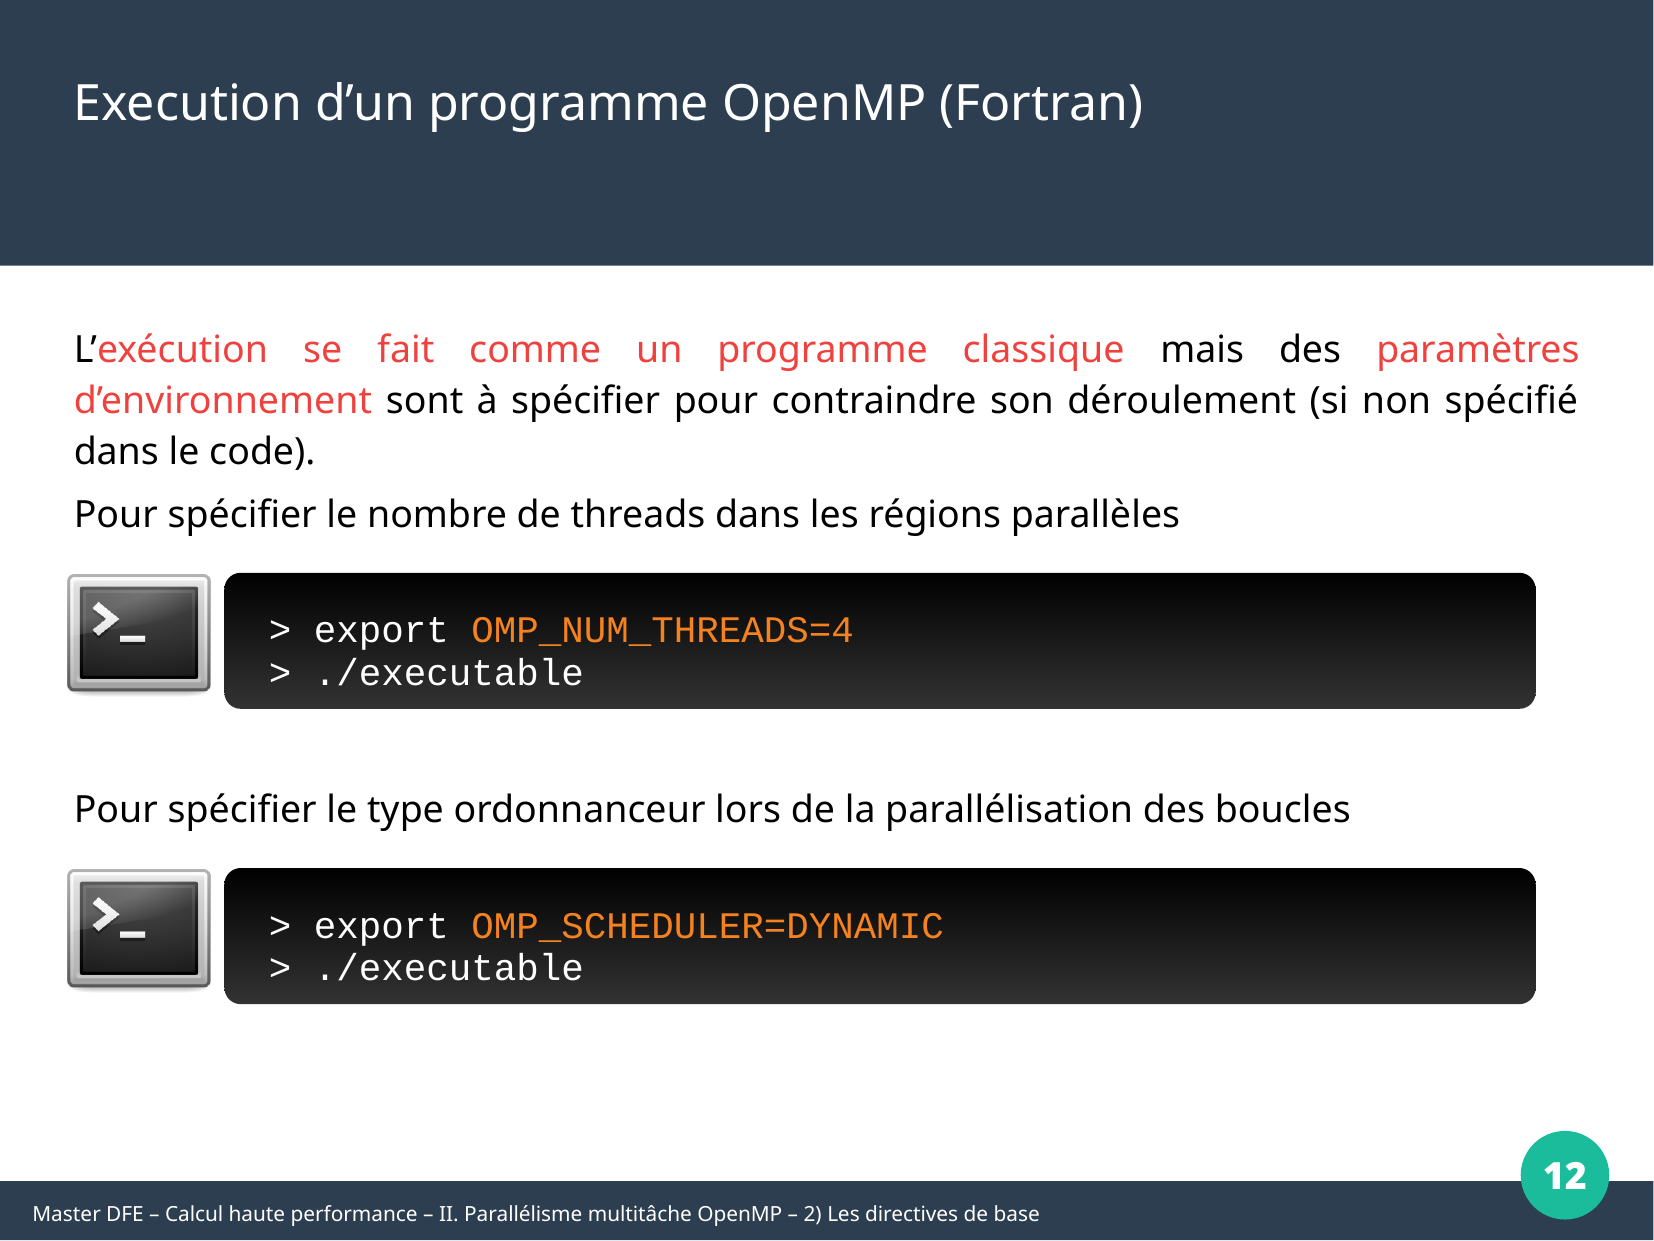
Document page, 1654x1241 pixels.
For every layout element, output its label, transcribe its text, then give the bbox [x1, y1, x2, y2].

text_box [224, 573, 1536, 709]
text_box Execution d’un programme OpenMP (Fortran) [59, 59, 1477, 142]
text_box > export OMP_SCHEDULER=DYNAMIC > ./executable [253, 899, 1524, 1000]
picture [64, 574, 213, 697]
text_box [224, 869, 1536, 1005]
text_box Master DFE – Calcul haute performance – II. Parallélisme multitâche OpenMP – 2) Les directives de base [17, 1191, 1436, 1235]
picture [64, 869, 213, 993]
text_box Pour spécifier le nombre de threads dans les régions parallèles [59, 480, 1595, 573]
text_box L’exécution se fait comme un programme classique mais des paramètres d’environnement sont à spécifier pour contraindre son déroulement (si non spécifié dans le code). [59, 314, 1595, 480]
text_box > export OMP_NUM_THREADS=4 > ./executable [253, 604, 1524, 705]
text_box Pour spécifier le type ordonnanceur lors de la parallélisation des boucles [59, 775, 1595, 869]
